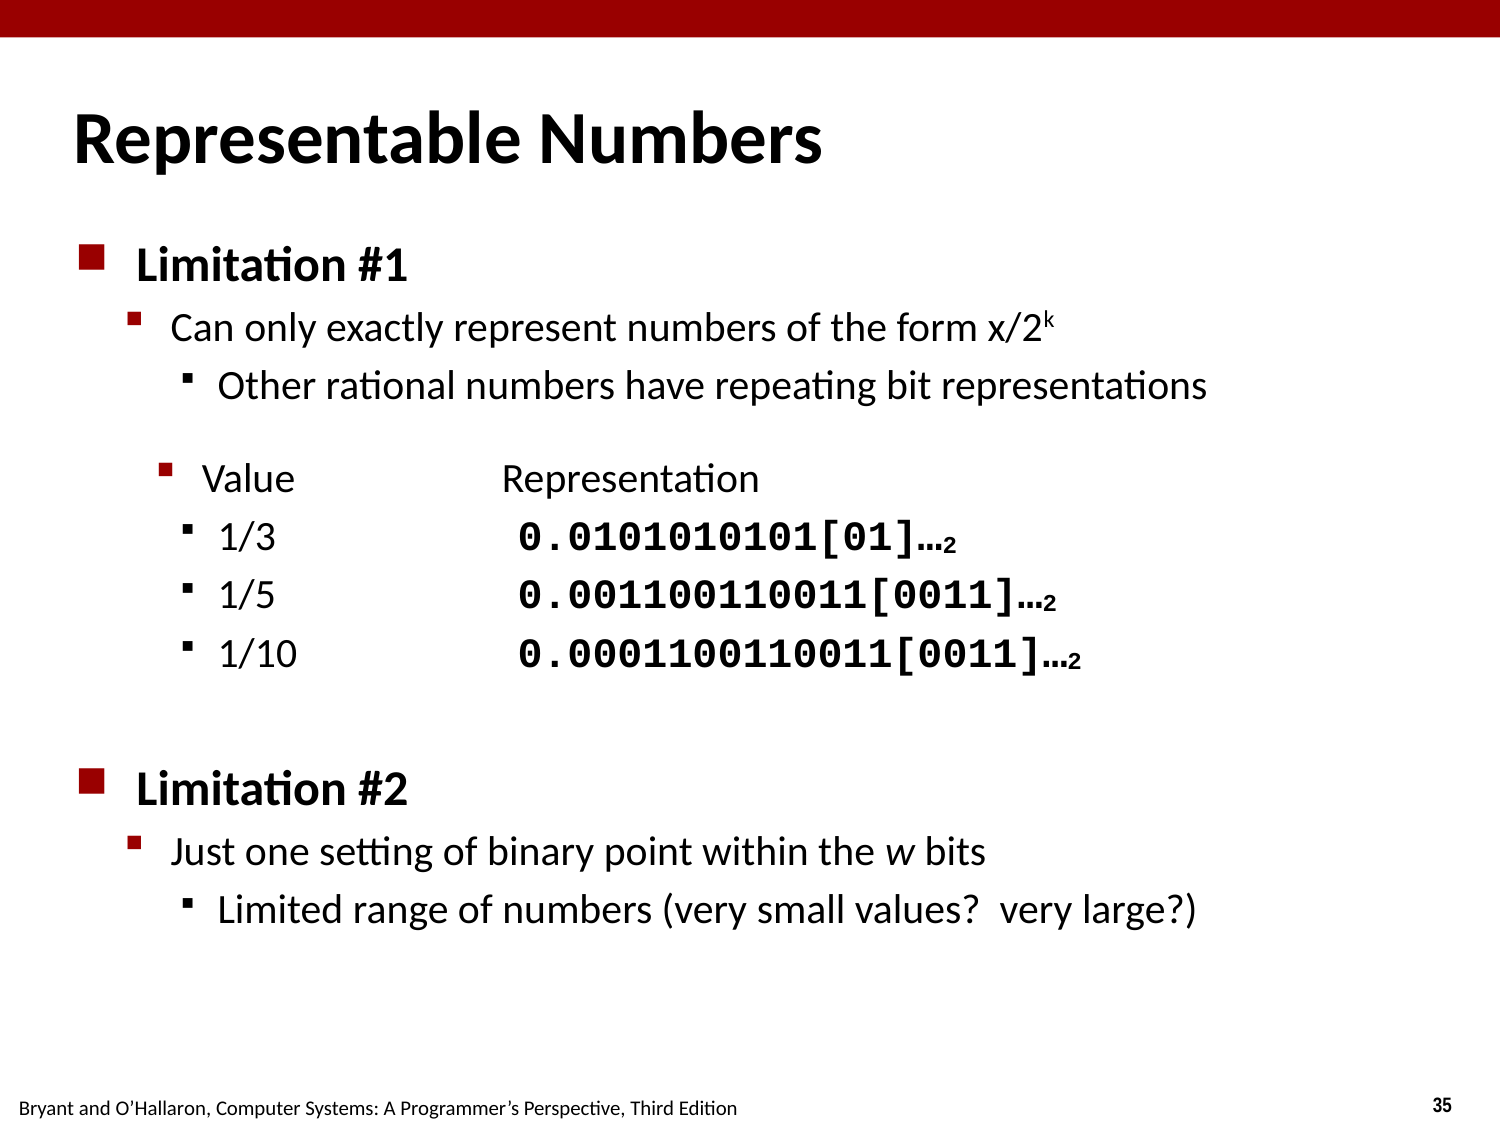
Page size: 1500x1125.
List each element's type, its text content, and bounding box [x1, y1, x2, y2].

title Representable Numbers [58, 71, 1304, 197]
list Limitation #1 Can only exactly represent numbers of the form x/2k Other rational numbers have repeating bit representations Value Representation 1/3 0.0101010101[01]…2 1/5 0.001100110011[0011]…2 1/10 0.0001100110011[0011]…2 Limitation #2 Just one setting of binary point within the w bits Limited range of numbers (very small values? very large?) [65, 223, 1361, 1040]
